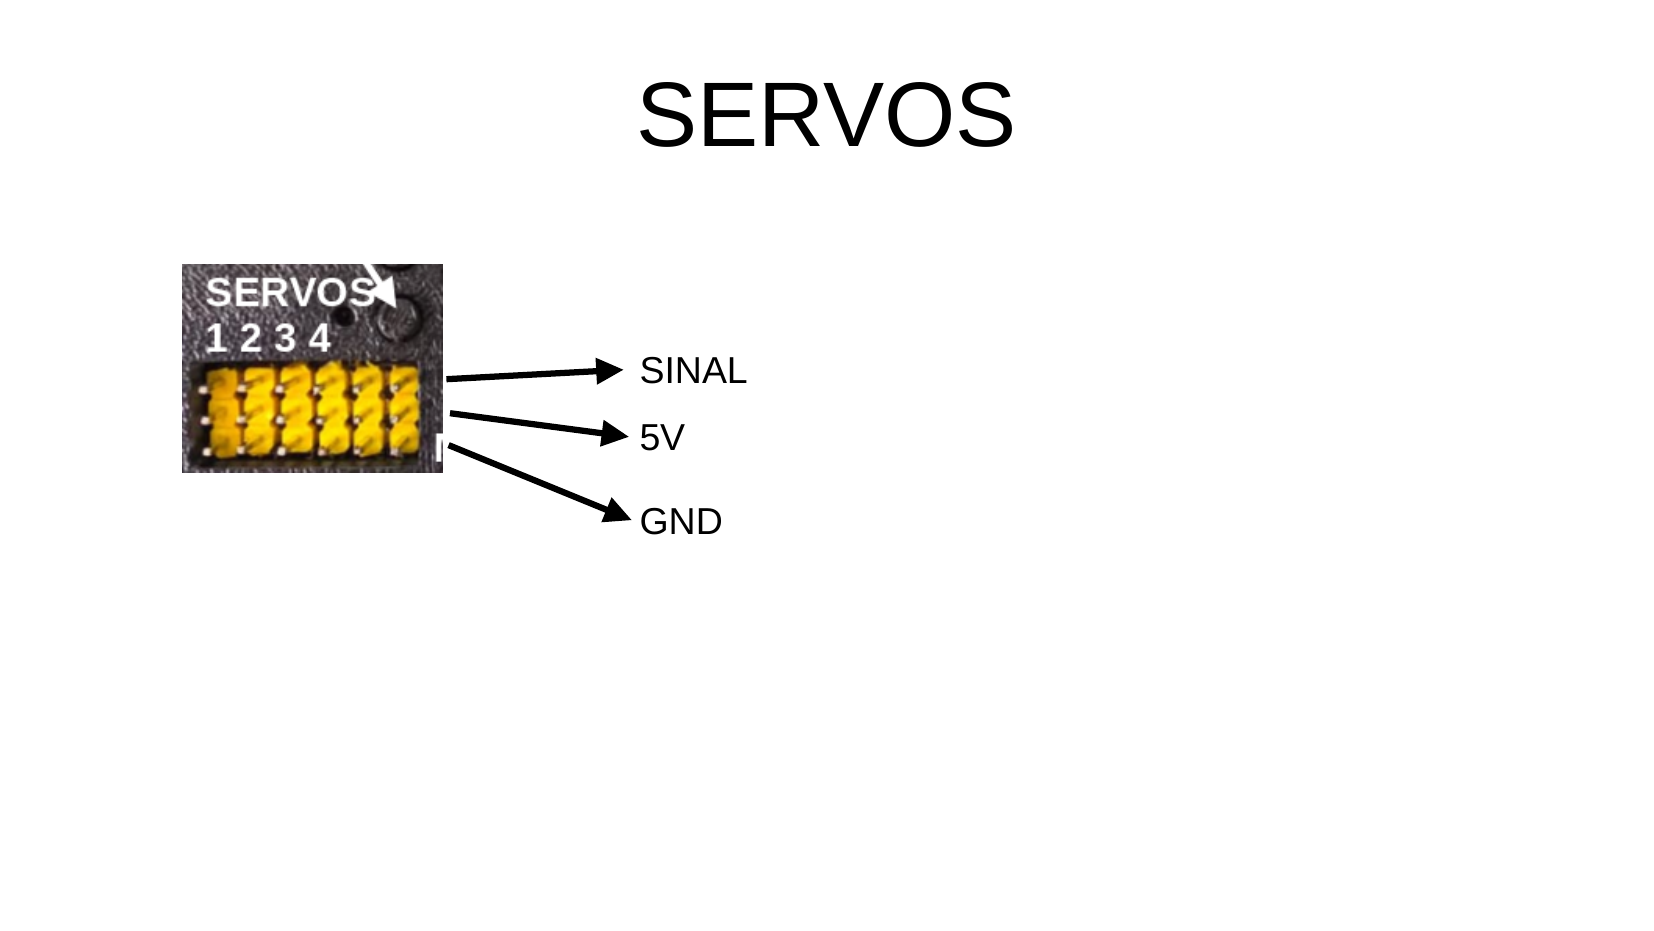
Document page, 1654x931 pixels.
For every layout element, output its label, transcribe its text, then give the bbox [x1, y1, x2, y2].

picture [182, 264, 443, 473]
title SERVOS [82, 37, 1571, 193]
text_box SINAL 5V GND [624, 342, 1127, 550]
